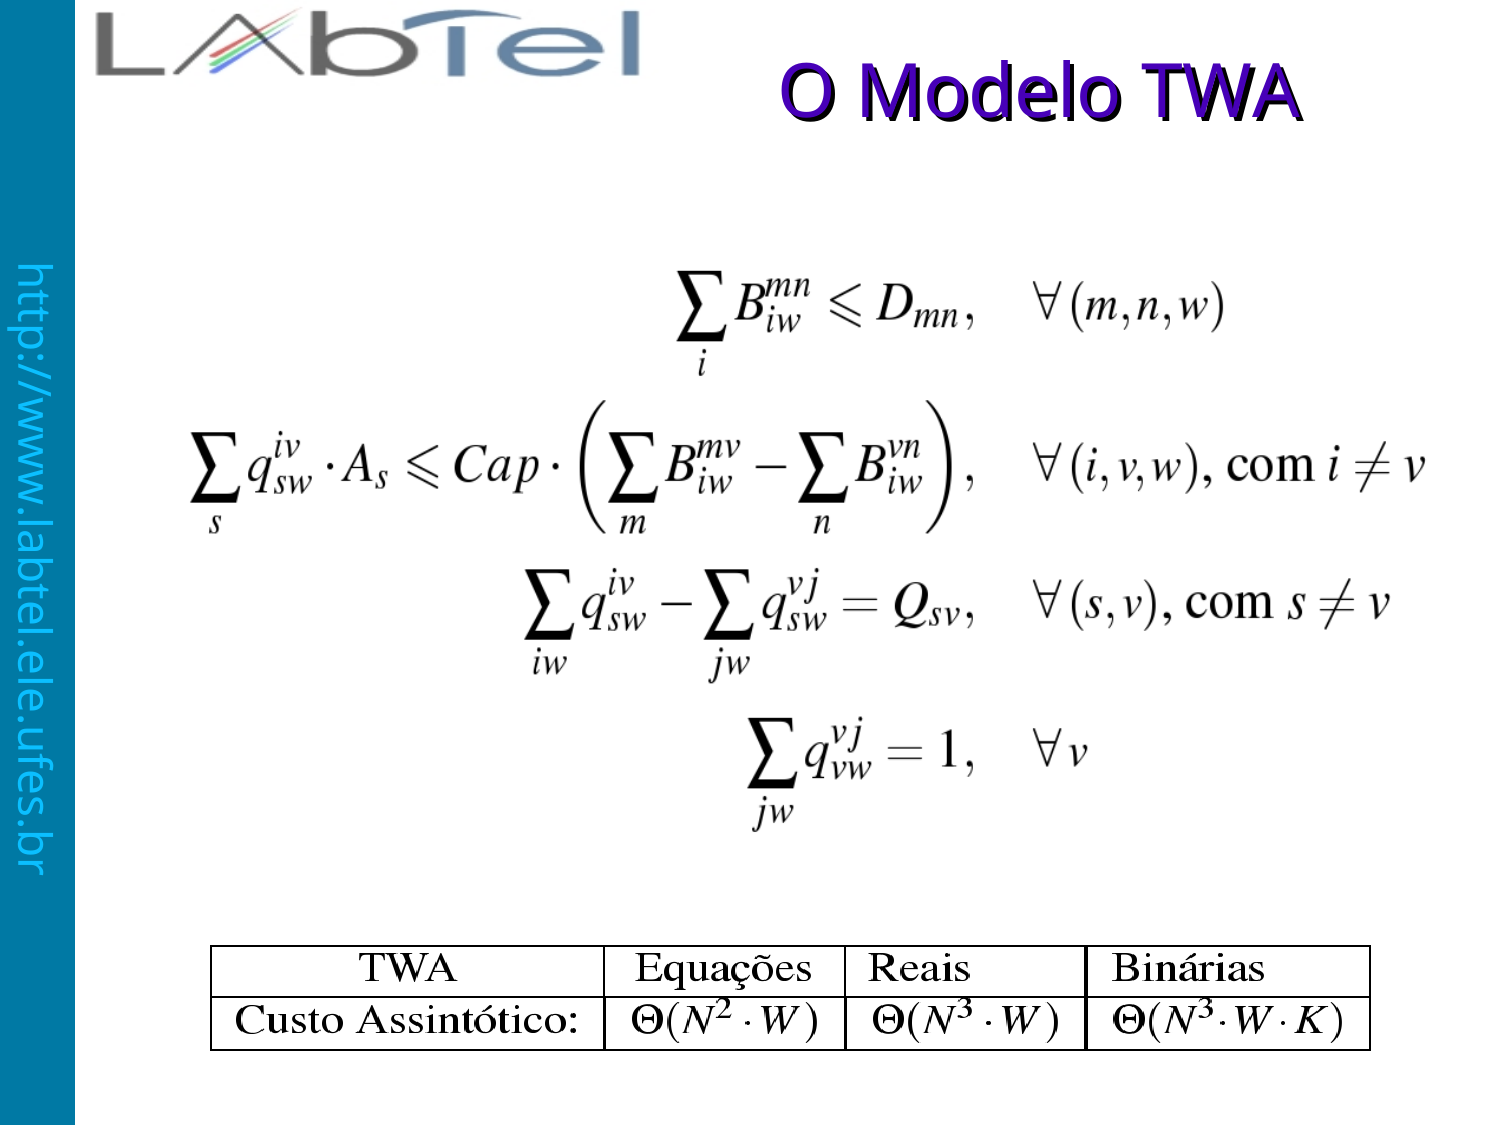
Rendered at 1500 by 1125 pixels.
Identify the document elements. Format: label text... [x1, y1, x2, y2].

picture [204, 939, 1376, 1053]
title O Modelo TWA [742, 0, 1500, 186]
picture [129, 257, 1432, 841]
picture [76, 0, 675, 88]
